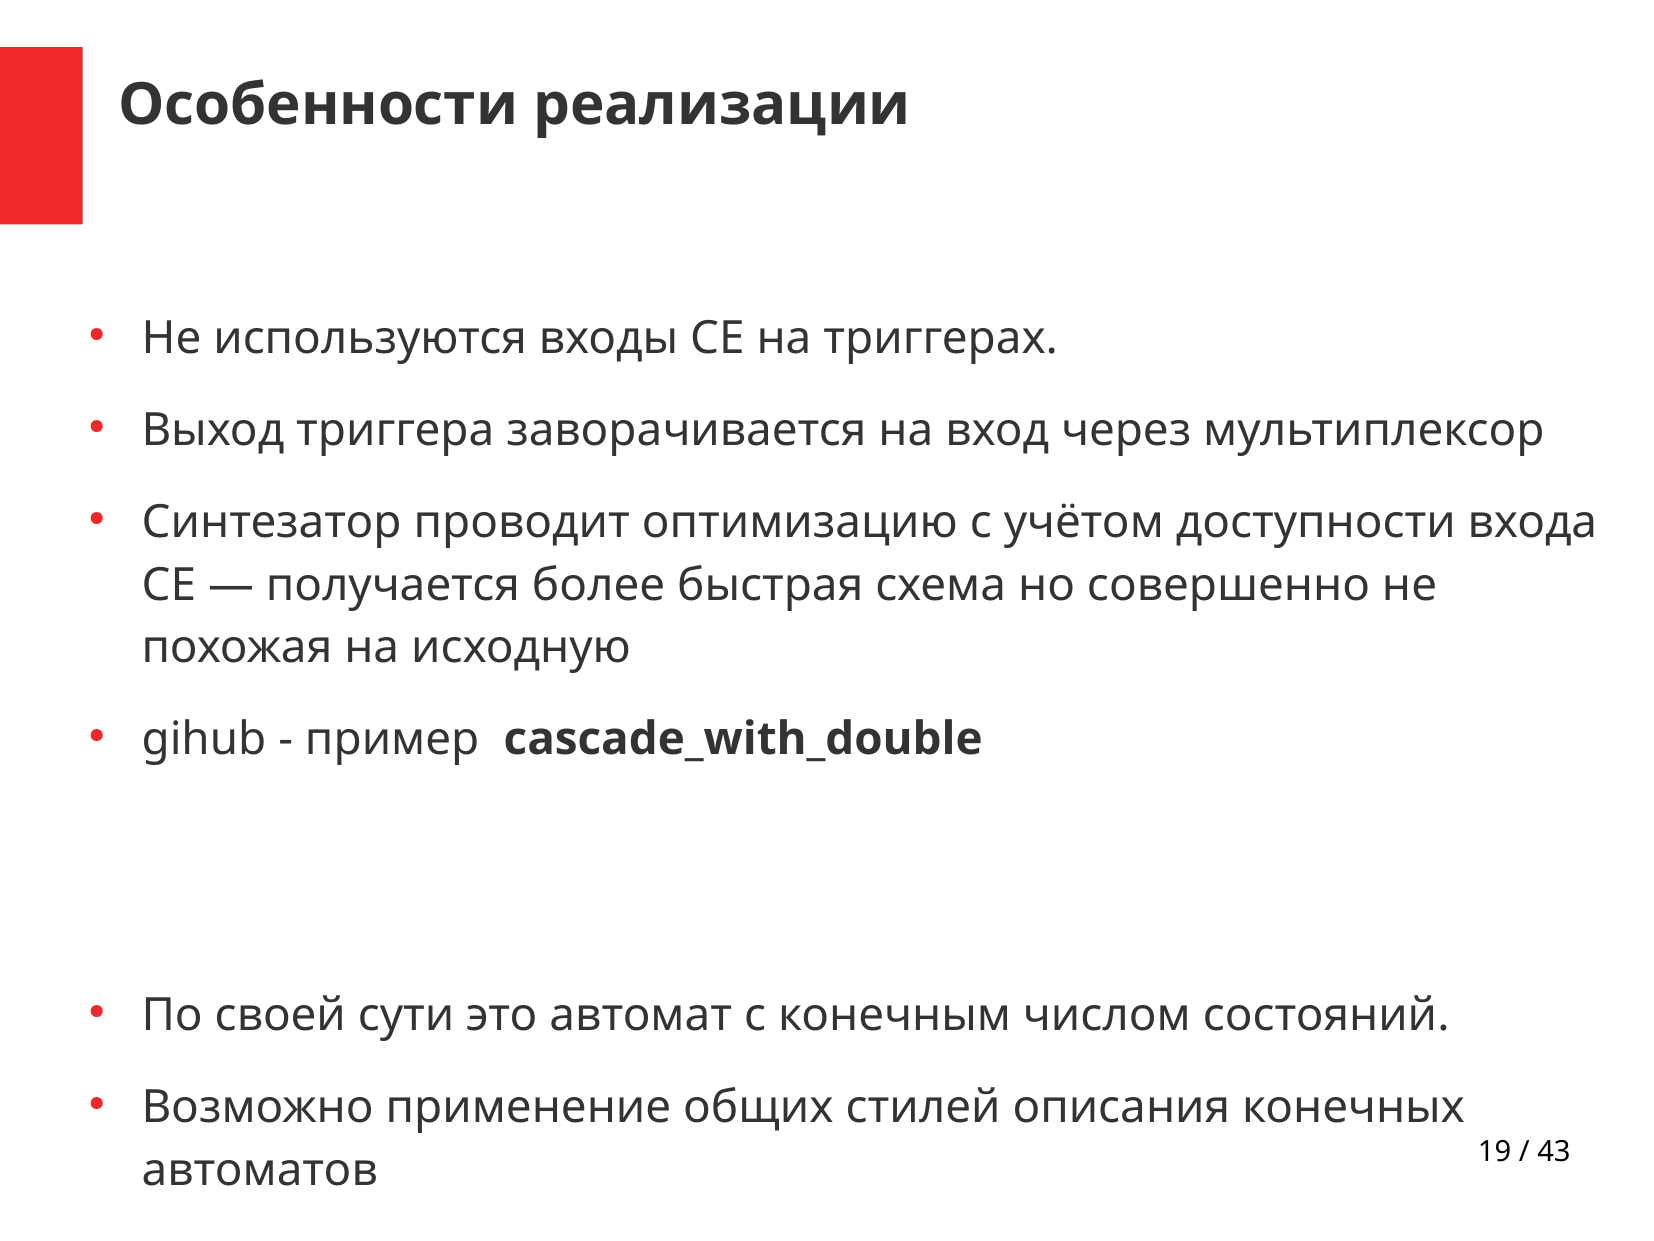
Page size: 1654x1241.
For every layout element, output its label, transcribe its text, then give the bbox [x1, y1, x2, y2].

title Особенности реализации [118, 22, 1571, 181]
list Не используются входы CE на триггерах. Выход триггера заворачивается на вход через мультиплексор Синтезатор проводит оптимизацию с учётом доступности входа CE — получается более быстрая схема но совершенно не похожая на исходную gihub - пример cascade_with_double По своей сути это автомат с конечным числом состояний. Возможно применение общих стилей описания конечных автоматов [70, 212, 1619, 615]
